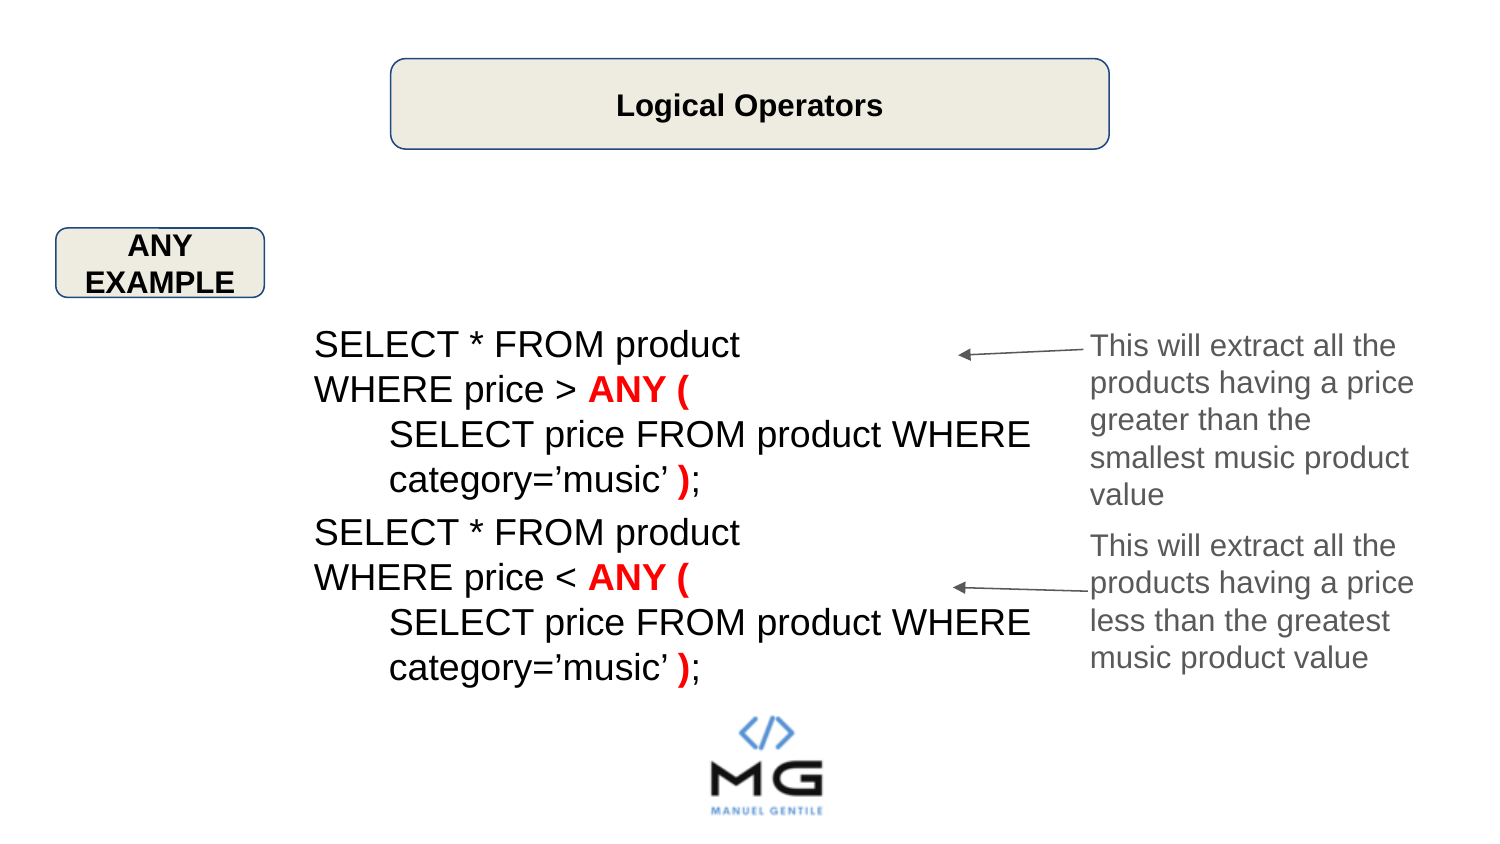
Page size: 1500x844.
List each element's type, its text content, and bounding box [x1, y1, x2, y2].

text_box Logical Operators [390, 58, 1110, 150]
picture [688, 687, 846, 844]
text_box SELECT * FROM product WHERE price < ANY ( SELECT price FROM product WHERE category=’music’ ); [298, 492, 1066, 562]
text_box ANY EXAMPLE [55, 227, 265, 298]
text_box SELECT * FROM product WHERE price > ANY ( SELECT price FROM product WHERE category=’music’ ); [298, 305, 1066, 375]
text_box This will extract all the products having a price greater than the smallest music product value [1074, 309, 1447, 475]
text_box This will extract all the products having a price less than the greatest music product value [1074, 509, 1447, 675]
